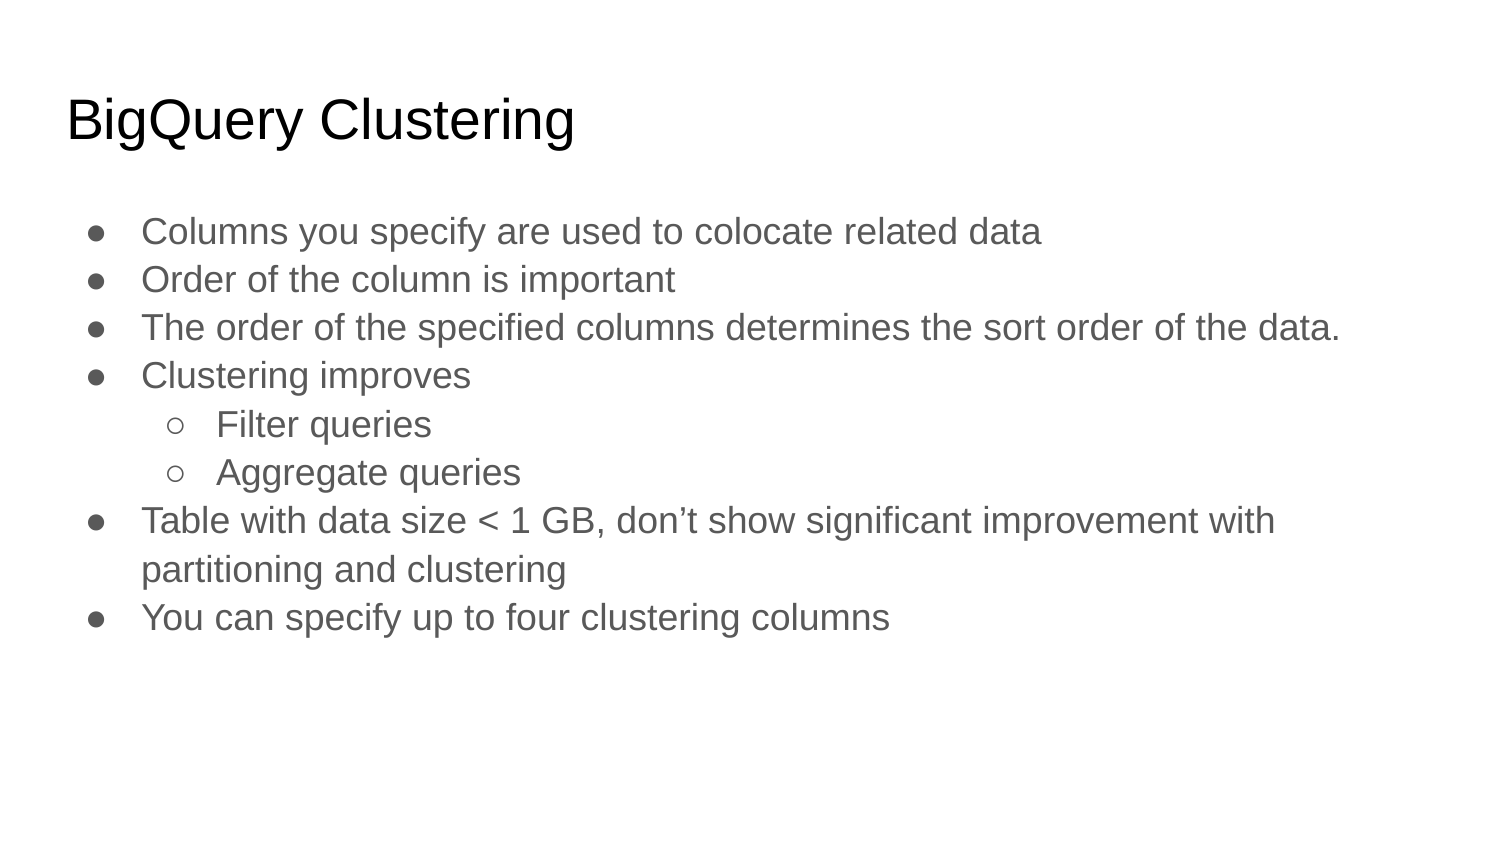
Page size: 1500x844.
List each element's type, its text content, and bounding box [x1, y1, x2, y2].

list Columns you specify are used to colocate related data Order of the column is important The order of the specified columns determines the sort order of the data. Clustering improves Filter queries Aggregate queries Table with data size < 1 GB, don’t show significant improvement with partitioning and clustering You can specify up to four clustering columns [51, 189, 1449, 750]
title BigQuery Clustering [51, 72, 1449, 167]
